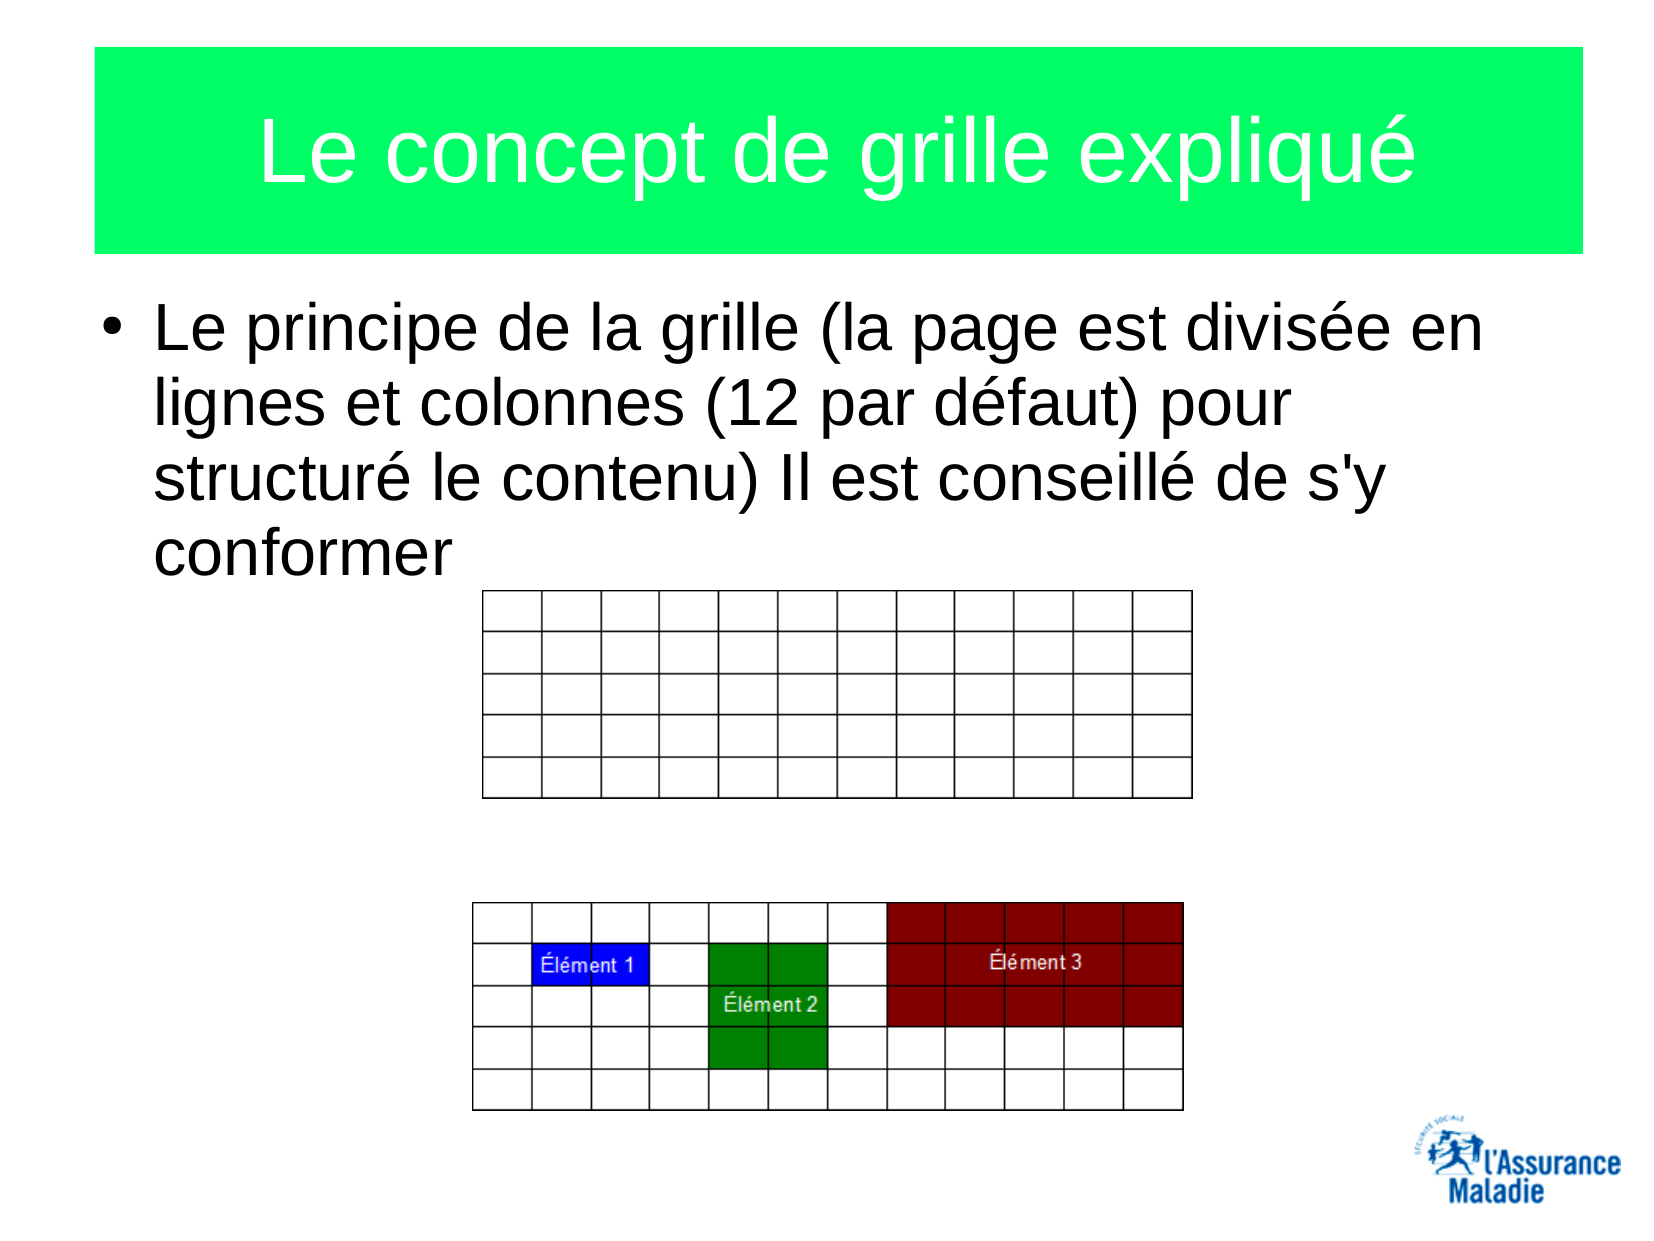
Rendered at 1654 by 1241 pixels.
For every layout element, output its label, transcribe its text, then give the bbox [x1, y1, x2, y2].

title Le concept de grille expliqué [94, 46, 1583, 254]
list Le principe de la grille (la page est divisée en lignes et colonnes (12 par défaut) pour structuré le contenu) Il est conseillé de s'y conformer [82, 290, 1571, 1010]
picture [482, 590, 1193, 799]
picture [472, 902, 1184, 1111]
picture [1393, 1111, 1621, 1205]
